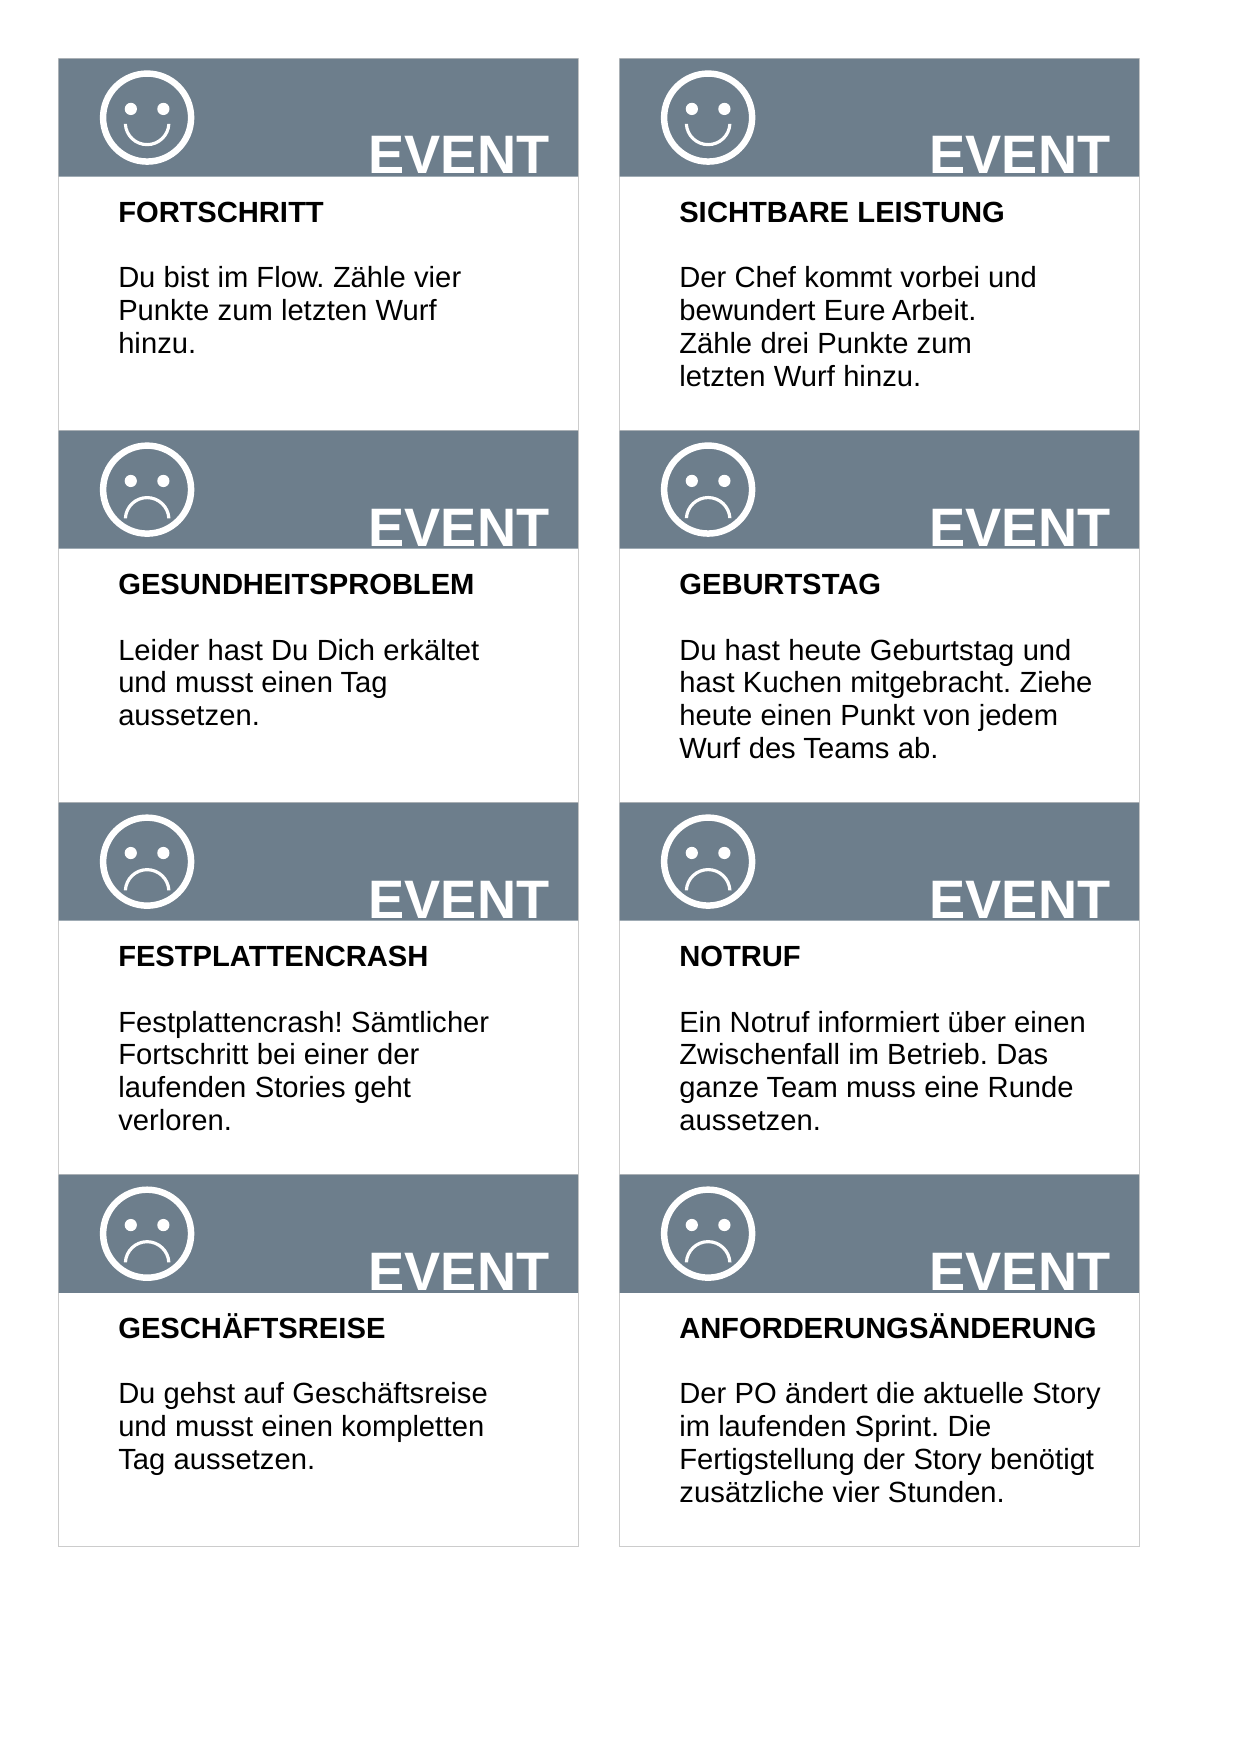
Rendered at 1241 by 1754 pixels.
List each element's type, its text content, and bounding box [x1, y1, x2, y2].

text_box NOTRUF Ein Notruf informiert über einen Zwischenfall im Betrieb. Das ganze Team muss eine Runde aussetzen. [664, 932, 1109, 1174]
text_box [58, 58, 579, 1547]
text_box [619, 58, 1140, 1547]
text_box EVENT [914, 1233, 1130, 1311]
text_box EVENT [914, 861, 1130, 939]
text_box EVENT [353, 489, 569, 567]
text_box EVENT [914, 489, 1130, 567]
text_box FESTPLATTENCRASH Festplattencrash! Sämtlicher Fortschritt bei einer der laufenden Stories geht verloren. [103, 932, 509, 1145]
text_box EVENT [353, 117, 569, 195]
text_box EVENT [353, 861, 569, 939]
text_box EVENT [353, 1233, 569, 1311]
text_box FORTSCHRITT Du bist im Flow. Zähle vier Punkte zum letzten Wurf hinzu. [103, 188, 509, 368]
text_box GESCHÄFTSREISE Du gehst auf Geschäftsreise und musst einen kompletten Tag aussetzen. [103, 1304, 509, 1484]
text_box GEBURTSTAG Du hast heute Geburtstag und hast Kuchen mitgebracht. Ziehe heute einen Punkt von jedem Wurf des Teams ab. [664, 560, 1109, 802]
text_box ANFORDERUNGSÄNDERUNG Der PO ändert die aktuelle Story im laufenden Sprint. Die Fertigstellung der Story benötigt zusätzliche vier Stunden. [664, 1304, 1124, 1517]
text_box SICHTBARE LEISTUNG Der Chef kommt vorbei und bewundert Eure Arbeit. Zähle drei Punkte zum letzten Wurf hinzu. [664, 188, 1070, 401]
text_box GESUNDHEITSPROBLEM Leider hast Du Dich erkältet und musst einen Tag aussetzen. [103, 560, 509, 740]
text_box EVENT [914, 117, 1130, 195]
